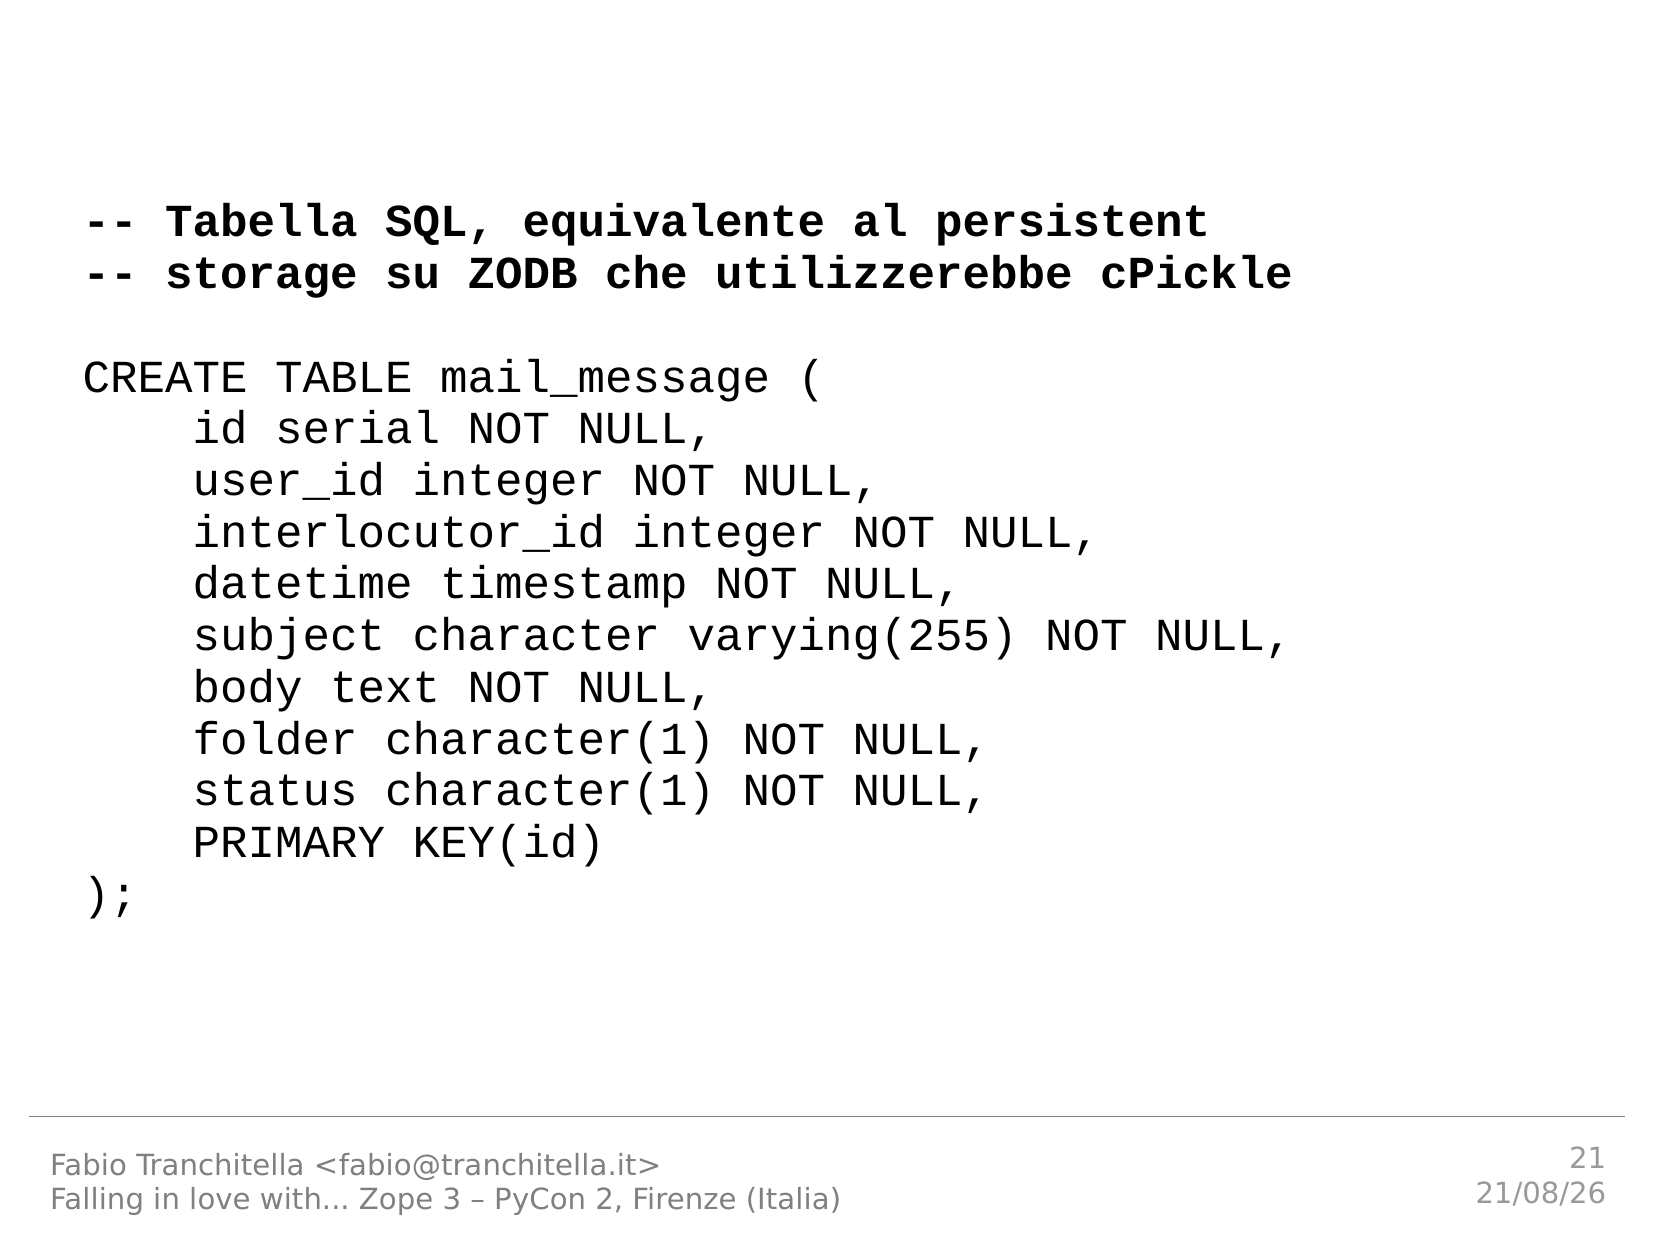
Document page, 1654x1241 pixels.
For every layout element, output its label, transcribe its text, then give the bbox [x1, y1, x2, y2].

subtitle -- Tabella SQL, equivalente al persistent -- storage su ZODB che utilizzerebbe cPickle CREATE TABLE mail_message ( id serial NOT NULL, user_id integer NOT NULL, interlocutor_id integer NOT NULL, datetime timestamp NOT NULL, subject character varying(255) NOT NULL, body text NOT NULL, folder character(1) NOT NULL, status character(1) NOT NULL, PRIMARY KEY(id) ); [82, 59, 1571, 1063]
